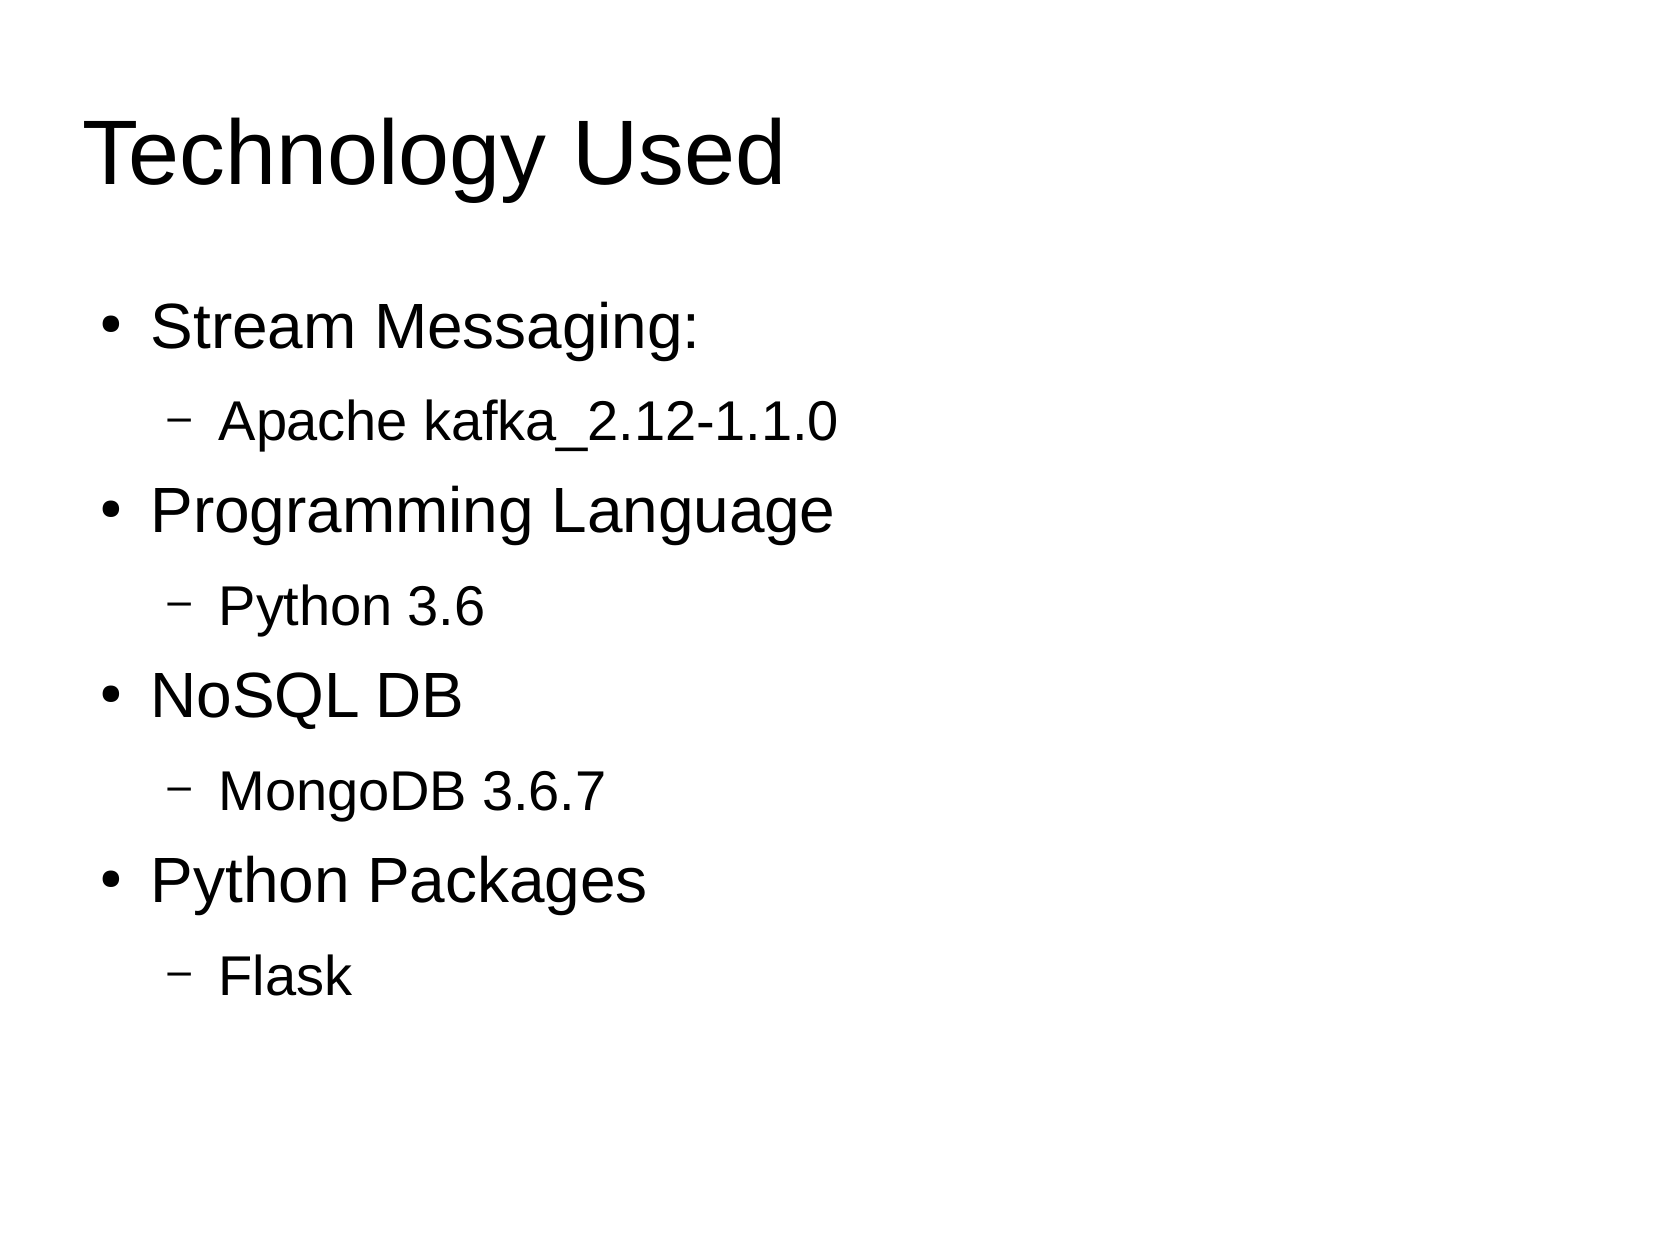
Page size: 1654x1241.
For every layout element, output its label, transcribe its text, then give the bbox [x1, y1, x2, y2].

list Stream Messaging: Apache kafka_2.12-1.1.0 Programming Language Python 3.6 NoSQL DB MongoDB 3.6.7 Python Packages Flask [82, 290, 1571, 1010]
title Technology Used [82, 49, 1571, 257]
